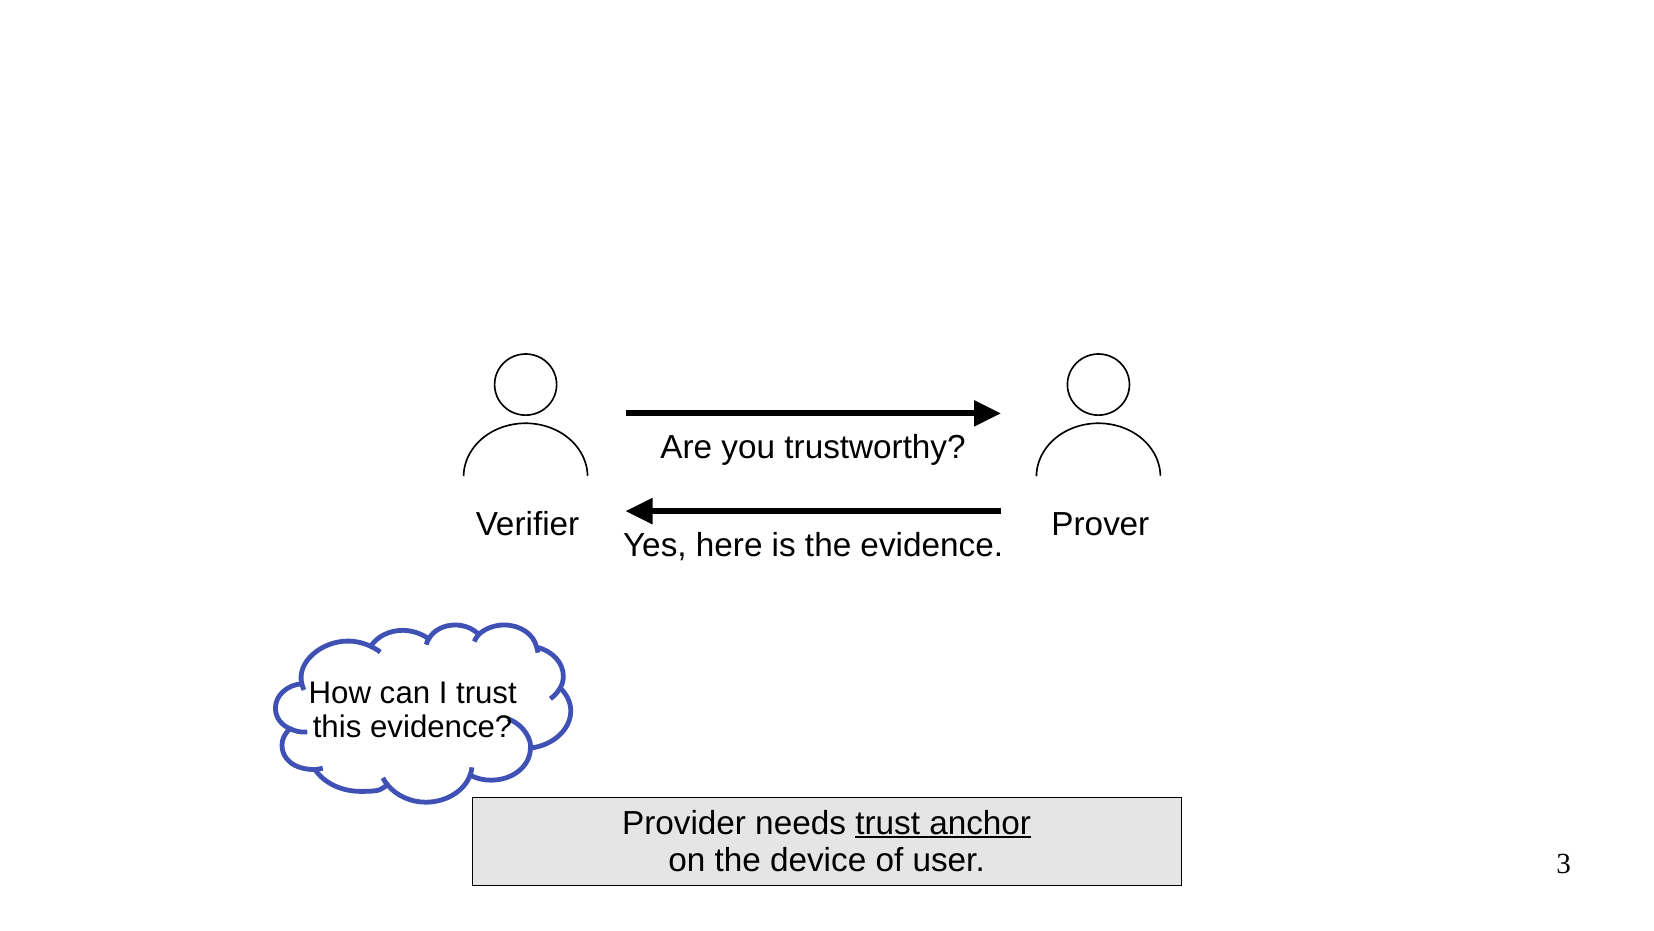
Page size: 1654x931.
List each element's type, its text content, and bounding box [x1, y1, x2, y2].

text_box [401, 292, 650, 538]
text_box [974, 292, 1223, 538]
text_box Prover [1033, 497, 1168, 567]
text_box Verifier [447, 497, 609, 567]
text_box Provider needs trust anchor on the device of user. [472, 797, 1182, 886]
text_box How can I trust this evidence? [275, 624, 571, 803]
